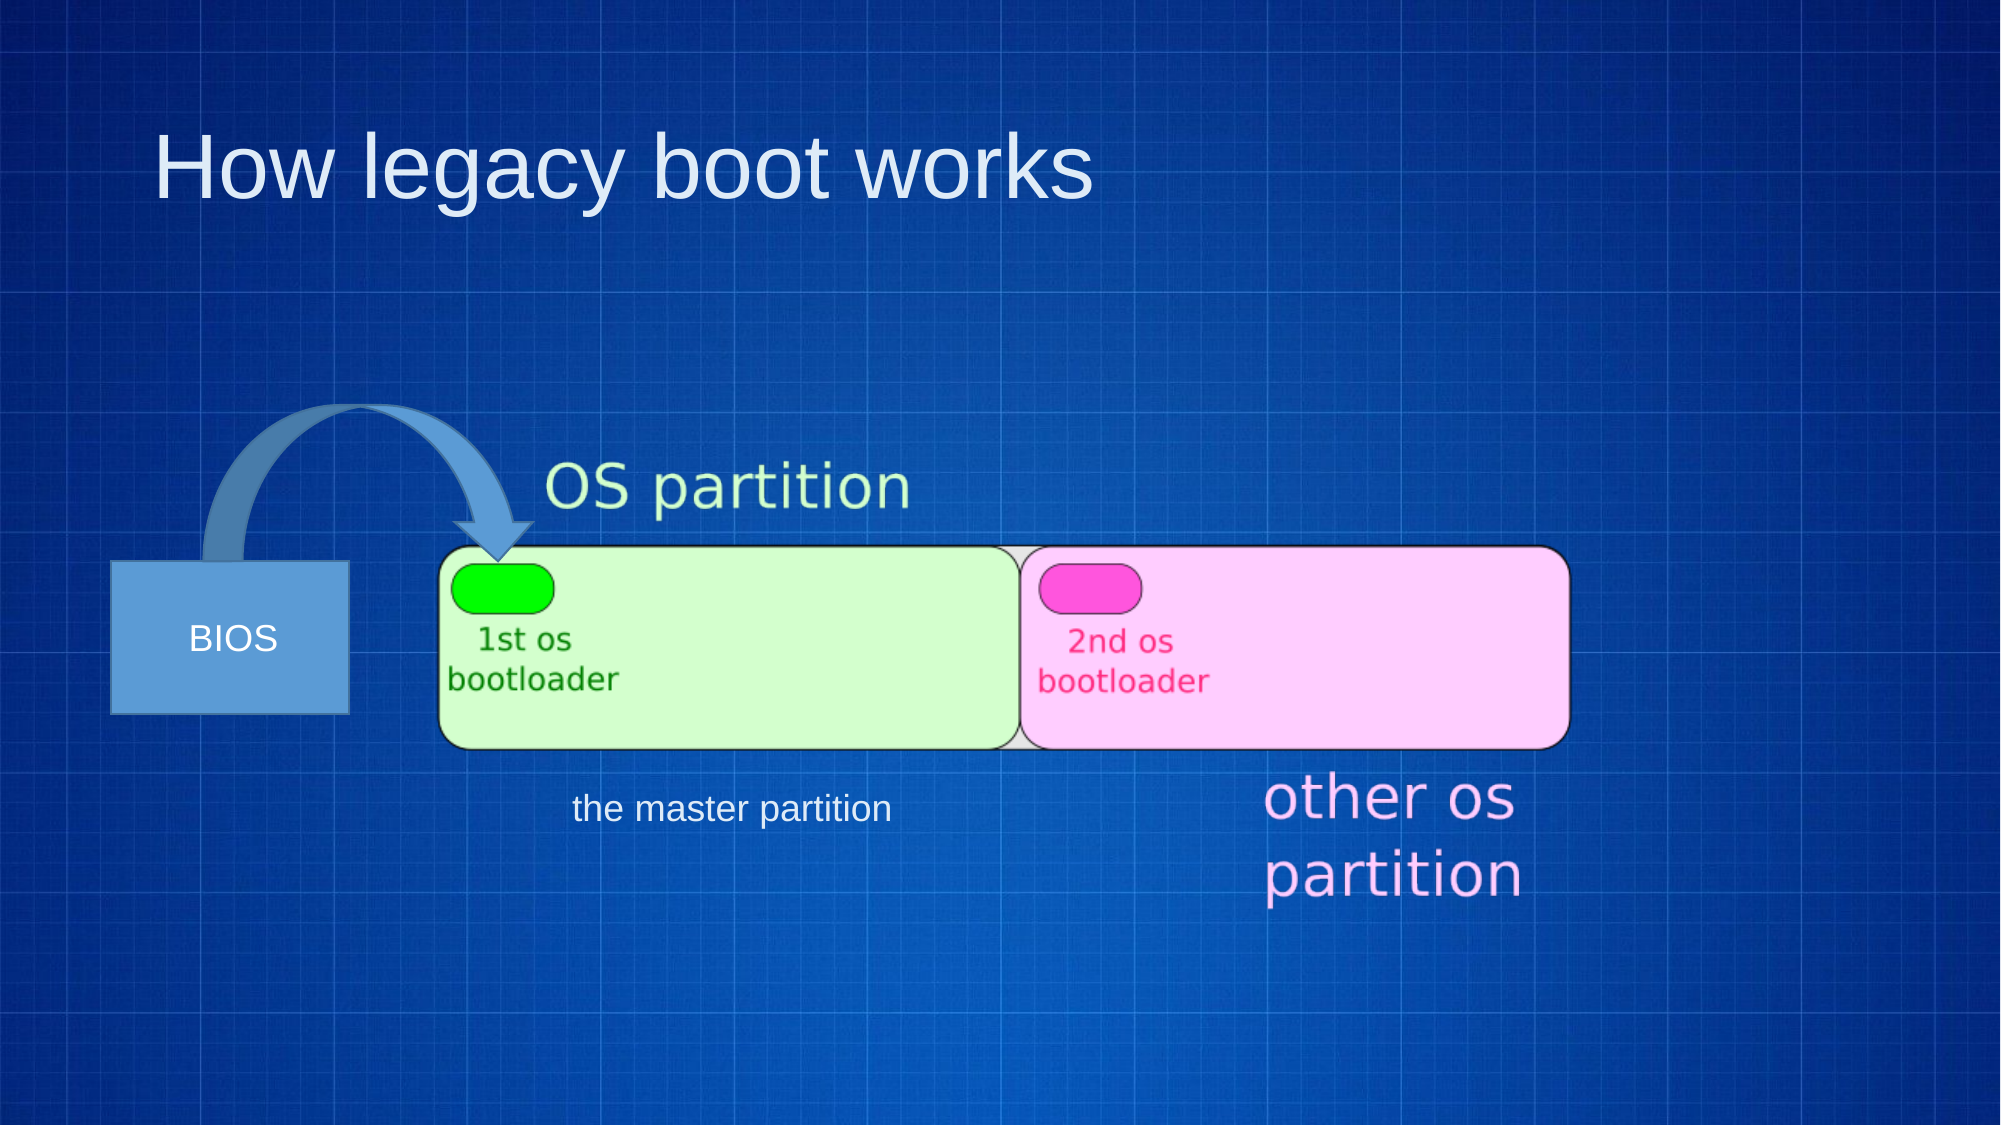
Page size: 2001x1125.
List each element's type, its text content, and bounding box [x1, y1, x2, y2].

text_box [203, 404, 533, 562]
title How legacy boot works [137, 59, 1863, 278]
picture [0, 0, 2001, 1125]
text_box the master partition [557, 776, 908, 837]
text_box BIOS [110, 561, 350, 715]
